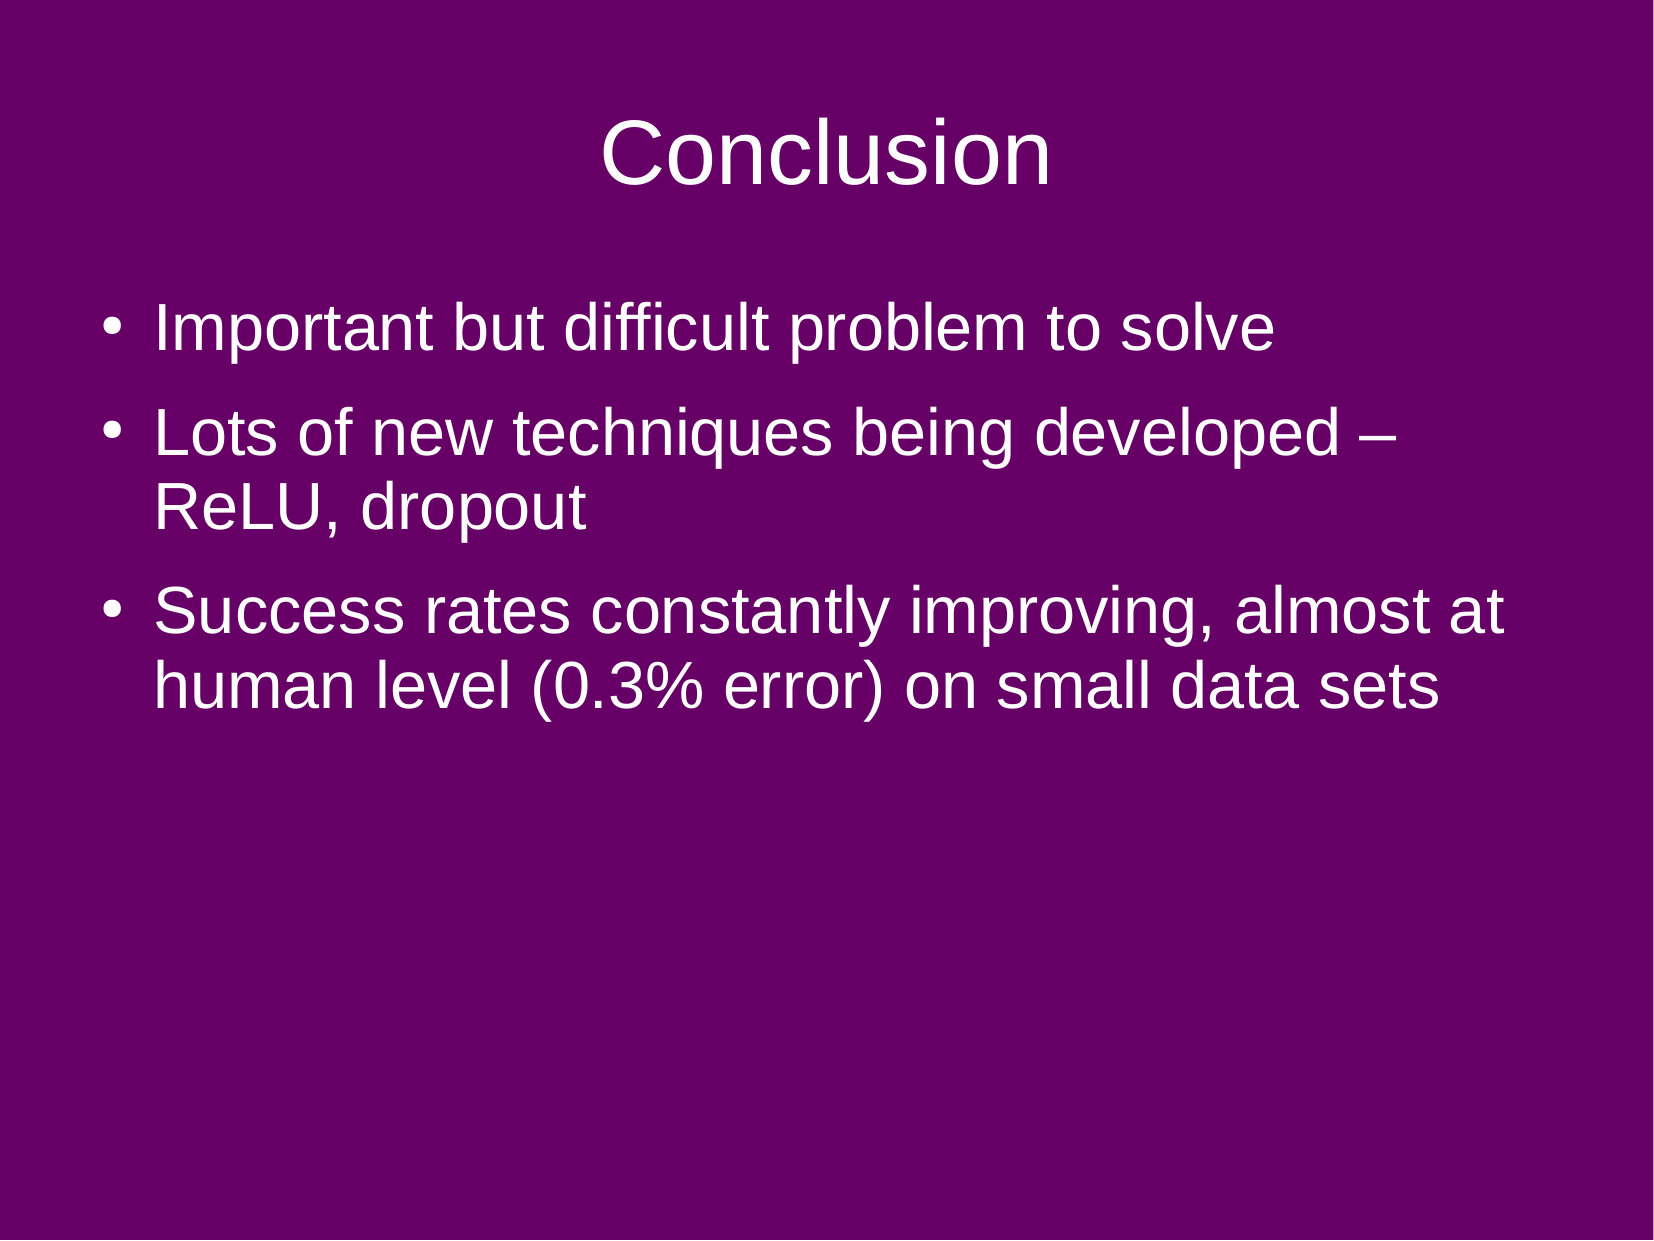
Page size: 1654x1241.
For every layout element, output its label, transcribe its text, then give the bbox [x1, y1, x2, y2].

title Conclusion [82, 49, 1571, 257]
list Important but difficult problem to solve Lots of new techniques being developed – ReLU, dropout Success rates constantly improving, almost at human level (0.3% error) on small data sets [82, 290, 1571, 1010]
